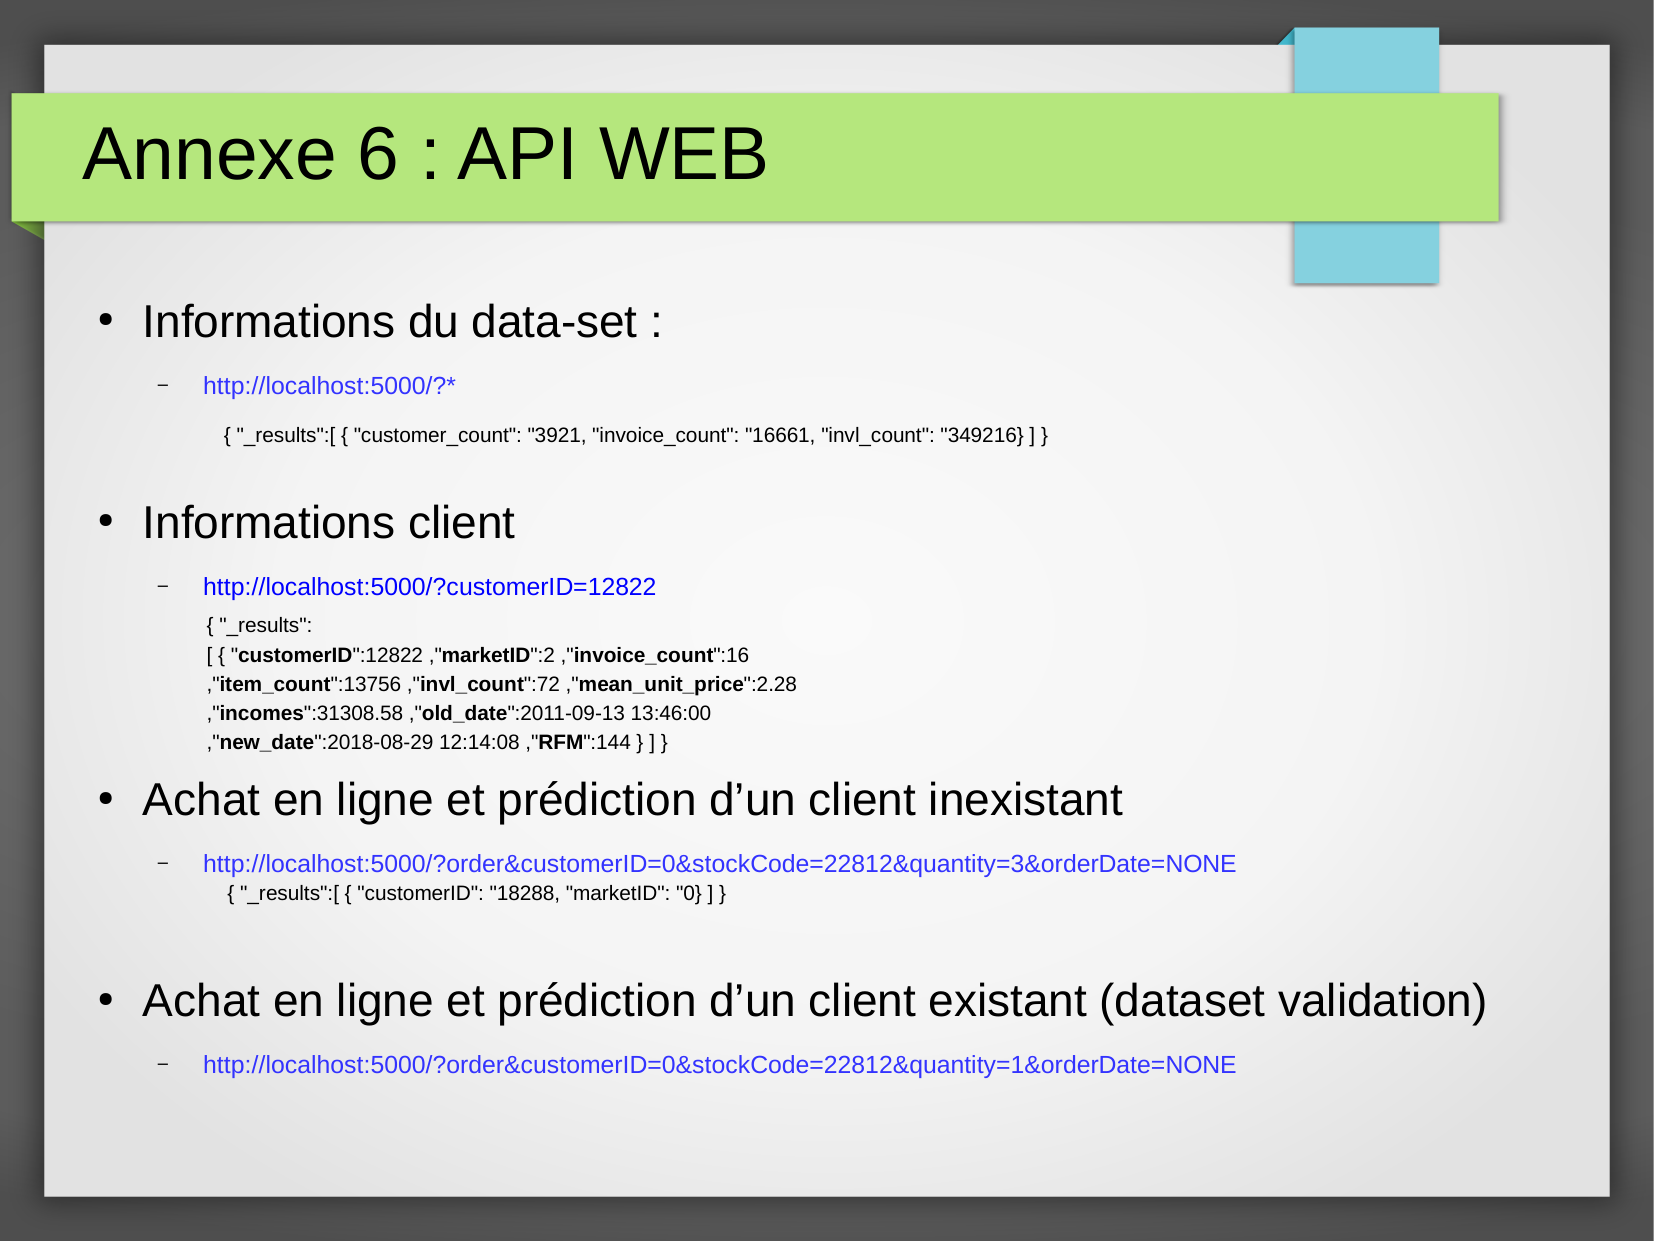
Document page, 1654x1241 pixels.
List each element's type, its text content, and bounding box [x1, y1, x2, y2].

title Annexe 6 : API WEB [82, 94, 1477, 213]
list Informations du data-set : http://localhost:5000/?* Informations client http://localhost:5000/?customerID=12822 Achat en ligne et prédiction d’un client inexistant http://localhost:5000/?order&customerID=0&stockCode=22812&quantity=3&orderDate=NONE Achat en ligne et prédiction d’un client existant (dataset validation) http://localhost:5000/?order&customerID=0&stockCode=22812&quantity=1&orderDate=NONE [82, 295, 1571, 1087]
picture [0, 0, 1654, 1241]
text_box { "_results":[ { "customer_count": "3921, "invoice_count": "16661, "invl_count": "349216} ] } [209, 416, 1063, 455]
text_box { "_results": [ { "customerID":12822 ,"marketID":2 ,"invoice_count":16 ,"item_count":13756 ,"invl_count":72 ,"mean_unit_price":2.28 ,"incomes":31308.58 ,"old_date":2011-09-13 13:46:00 ,"new_date":2018-08-29 12:14:08 ,"RFM":144 } ] } [200, 608, 898, 774]
text_box { "_results":[ { "customerID": "18288, "marketID": "0} ] } [212, 874, 742, 913]
